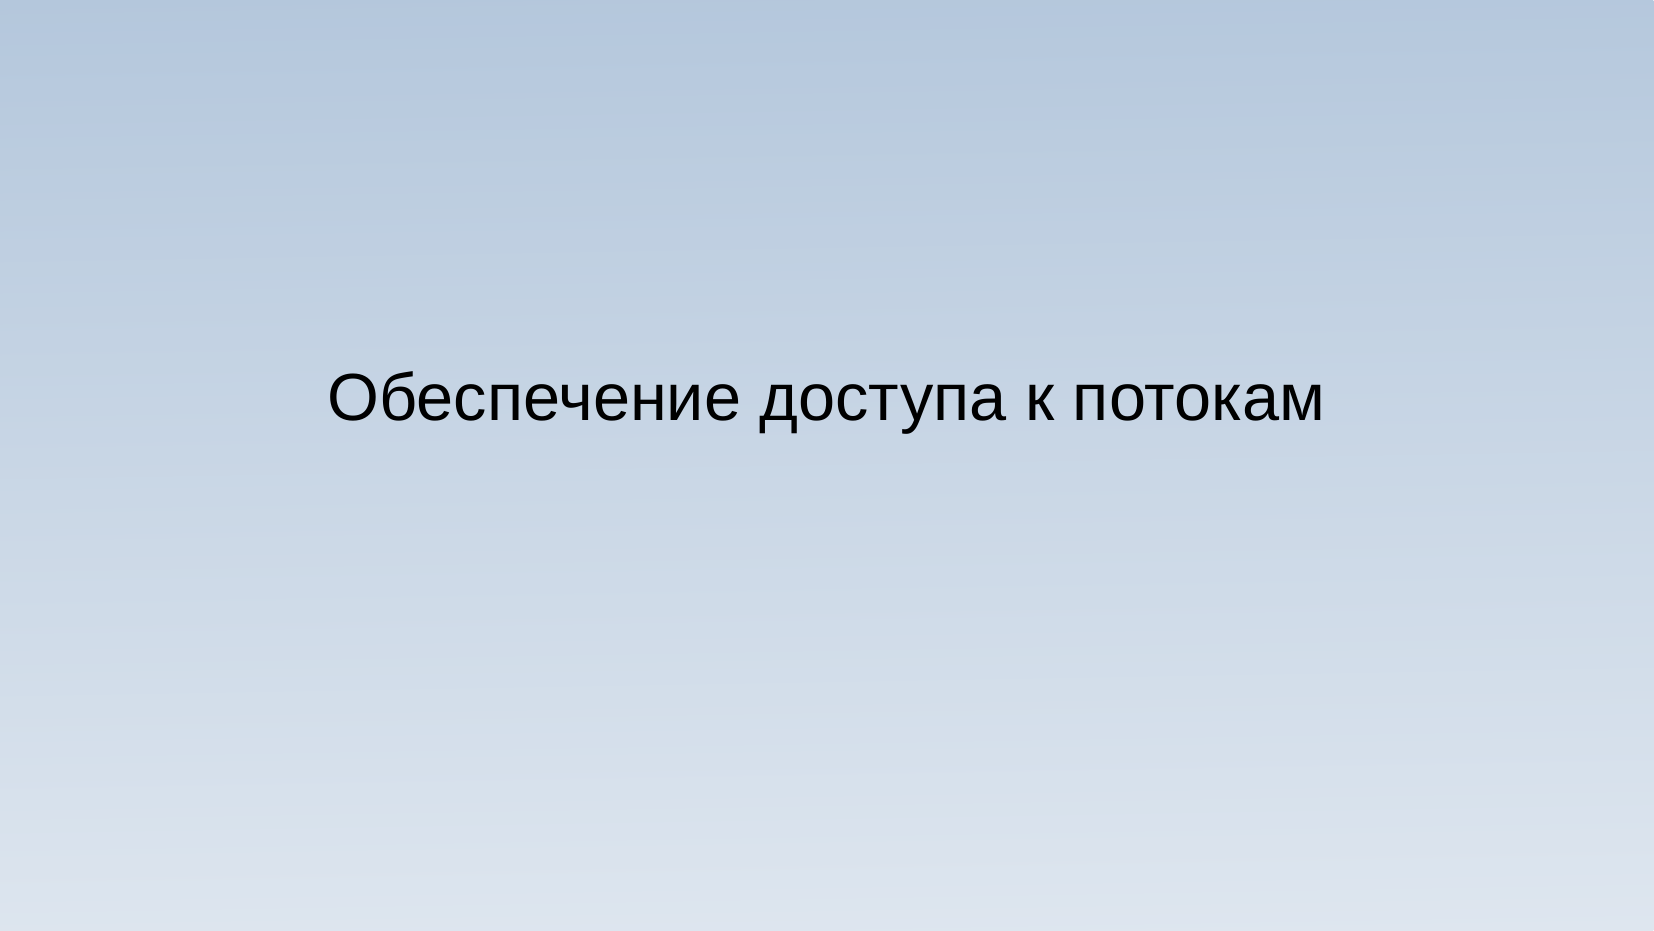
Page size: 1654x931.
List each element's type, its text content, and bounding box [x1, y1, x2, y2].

subtitle Обеспечение доступа к потокам [82, 37, 1571, 757]
